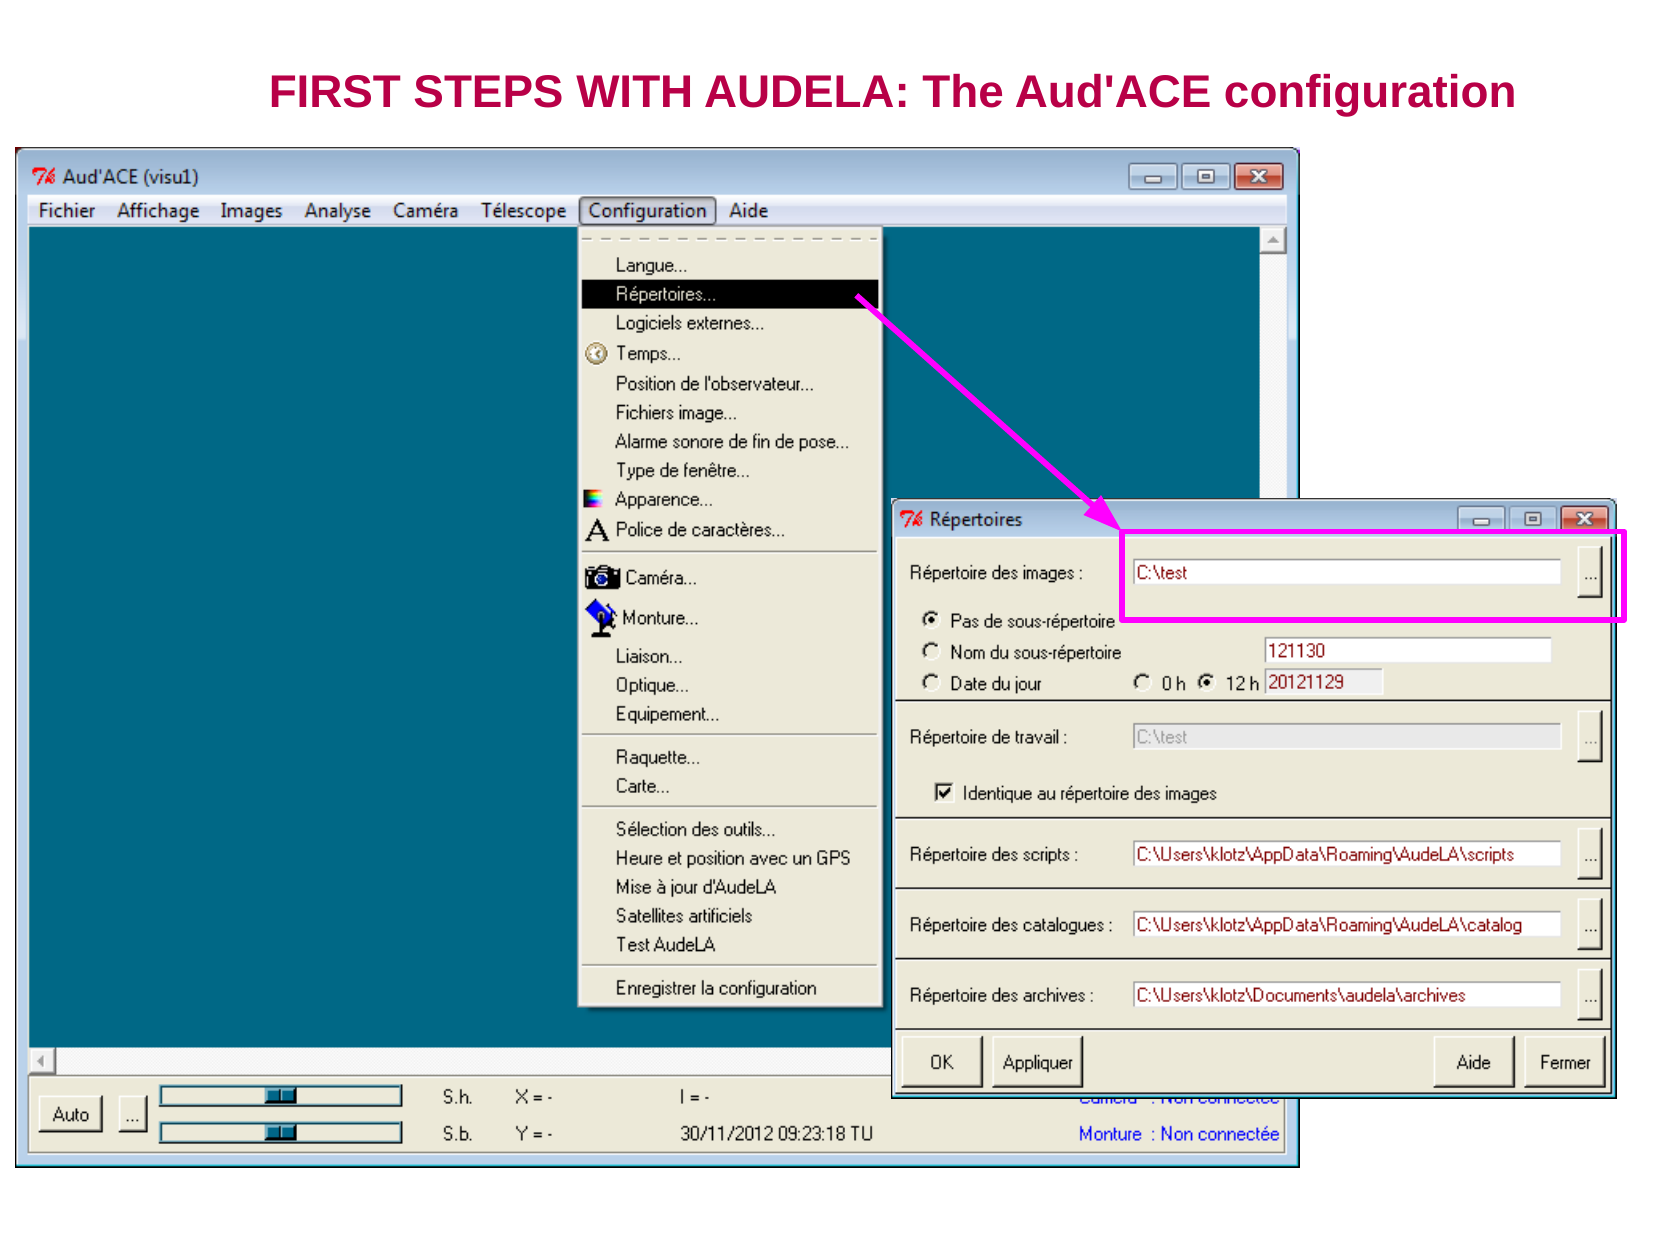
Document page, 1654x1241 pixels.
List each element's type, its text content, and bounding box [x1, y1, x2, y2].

picture [1125, 534, 1617, 617]
picture [15, 147, 1617, 1168]
text_box FIRST STEPS WITH AUDELA: The Aud'ACE configuration [253, 59, 1533, 127]
